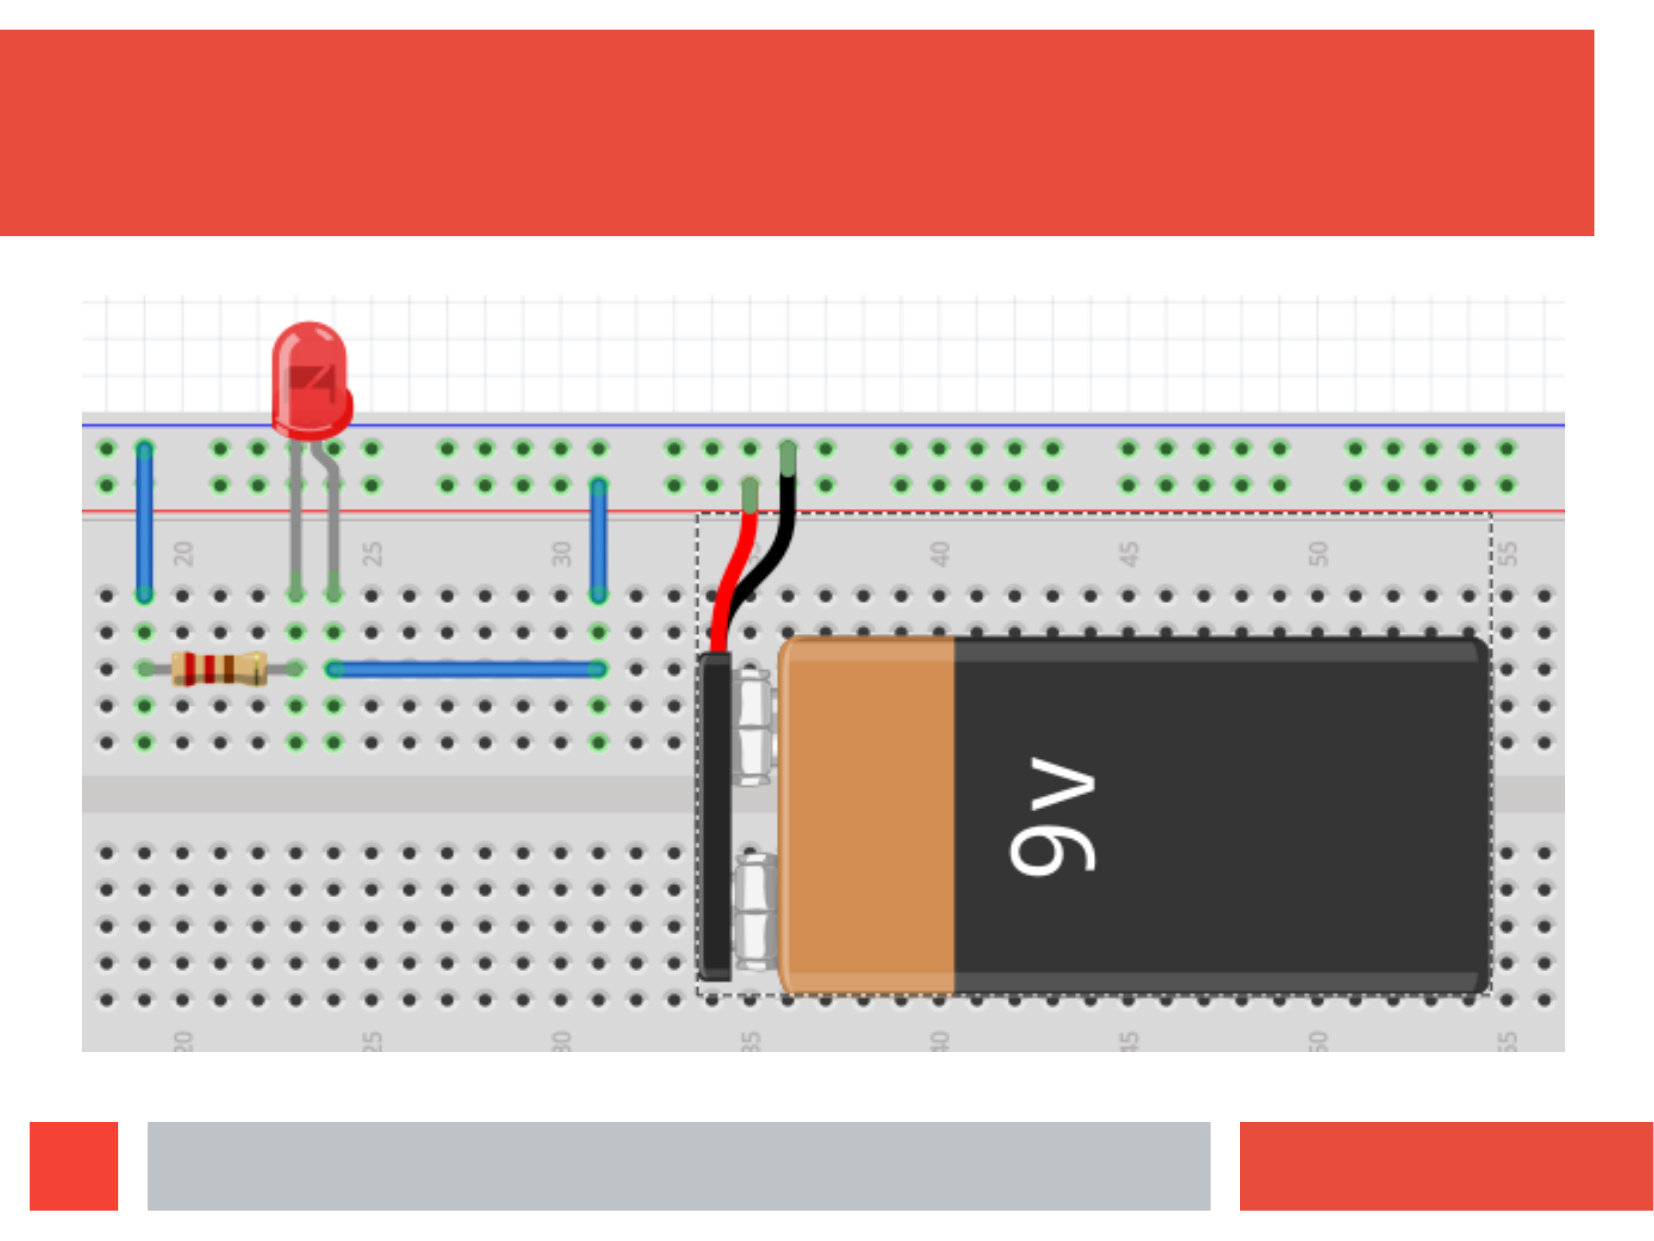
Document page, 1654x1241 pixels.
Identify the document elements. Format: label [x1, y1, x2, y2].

picture [82, 295, 1565, 1052]
